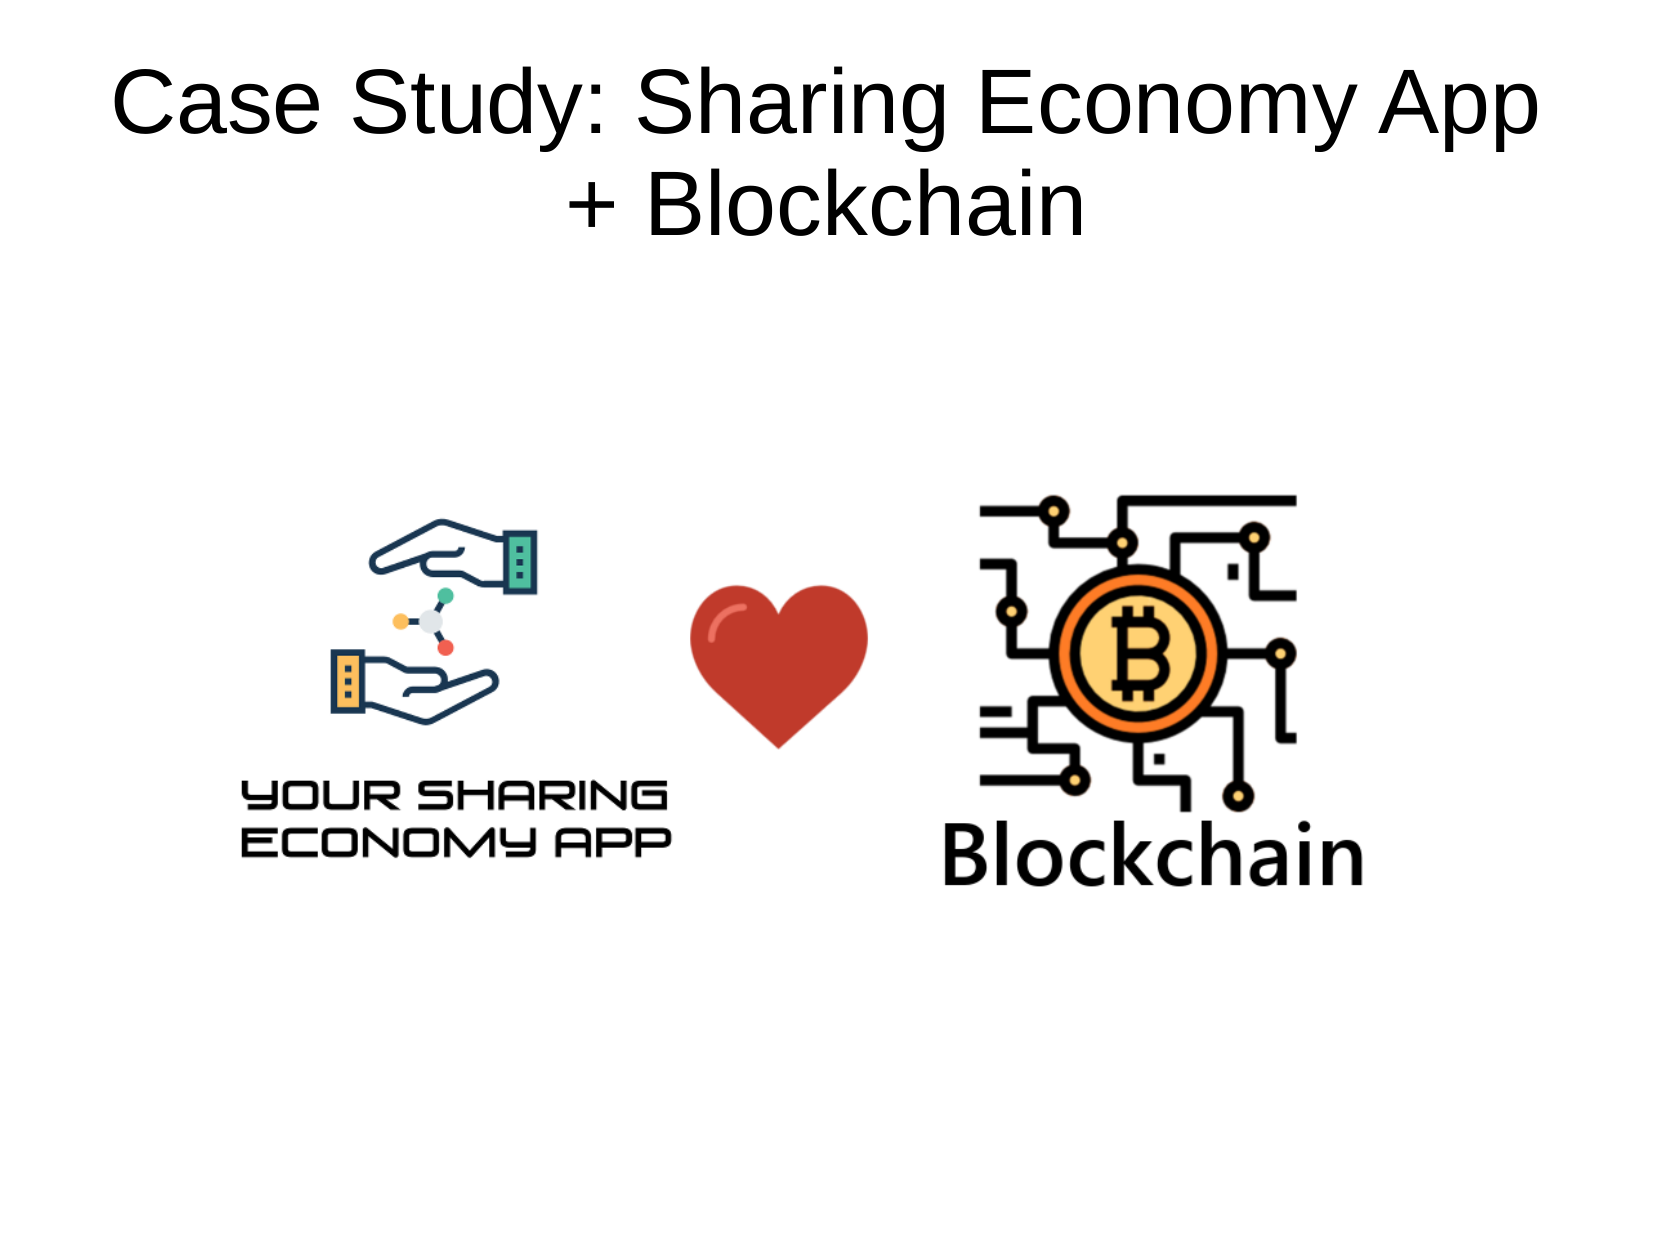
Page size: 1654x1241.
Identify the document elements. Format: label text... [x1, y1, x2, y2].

title Case Study: Sharing Economy App + Blockchain [82, 49, 1571, 257]
picture [59, 290, 1605, 1063]
